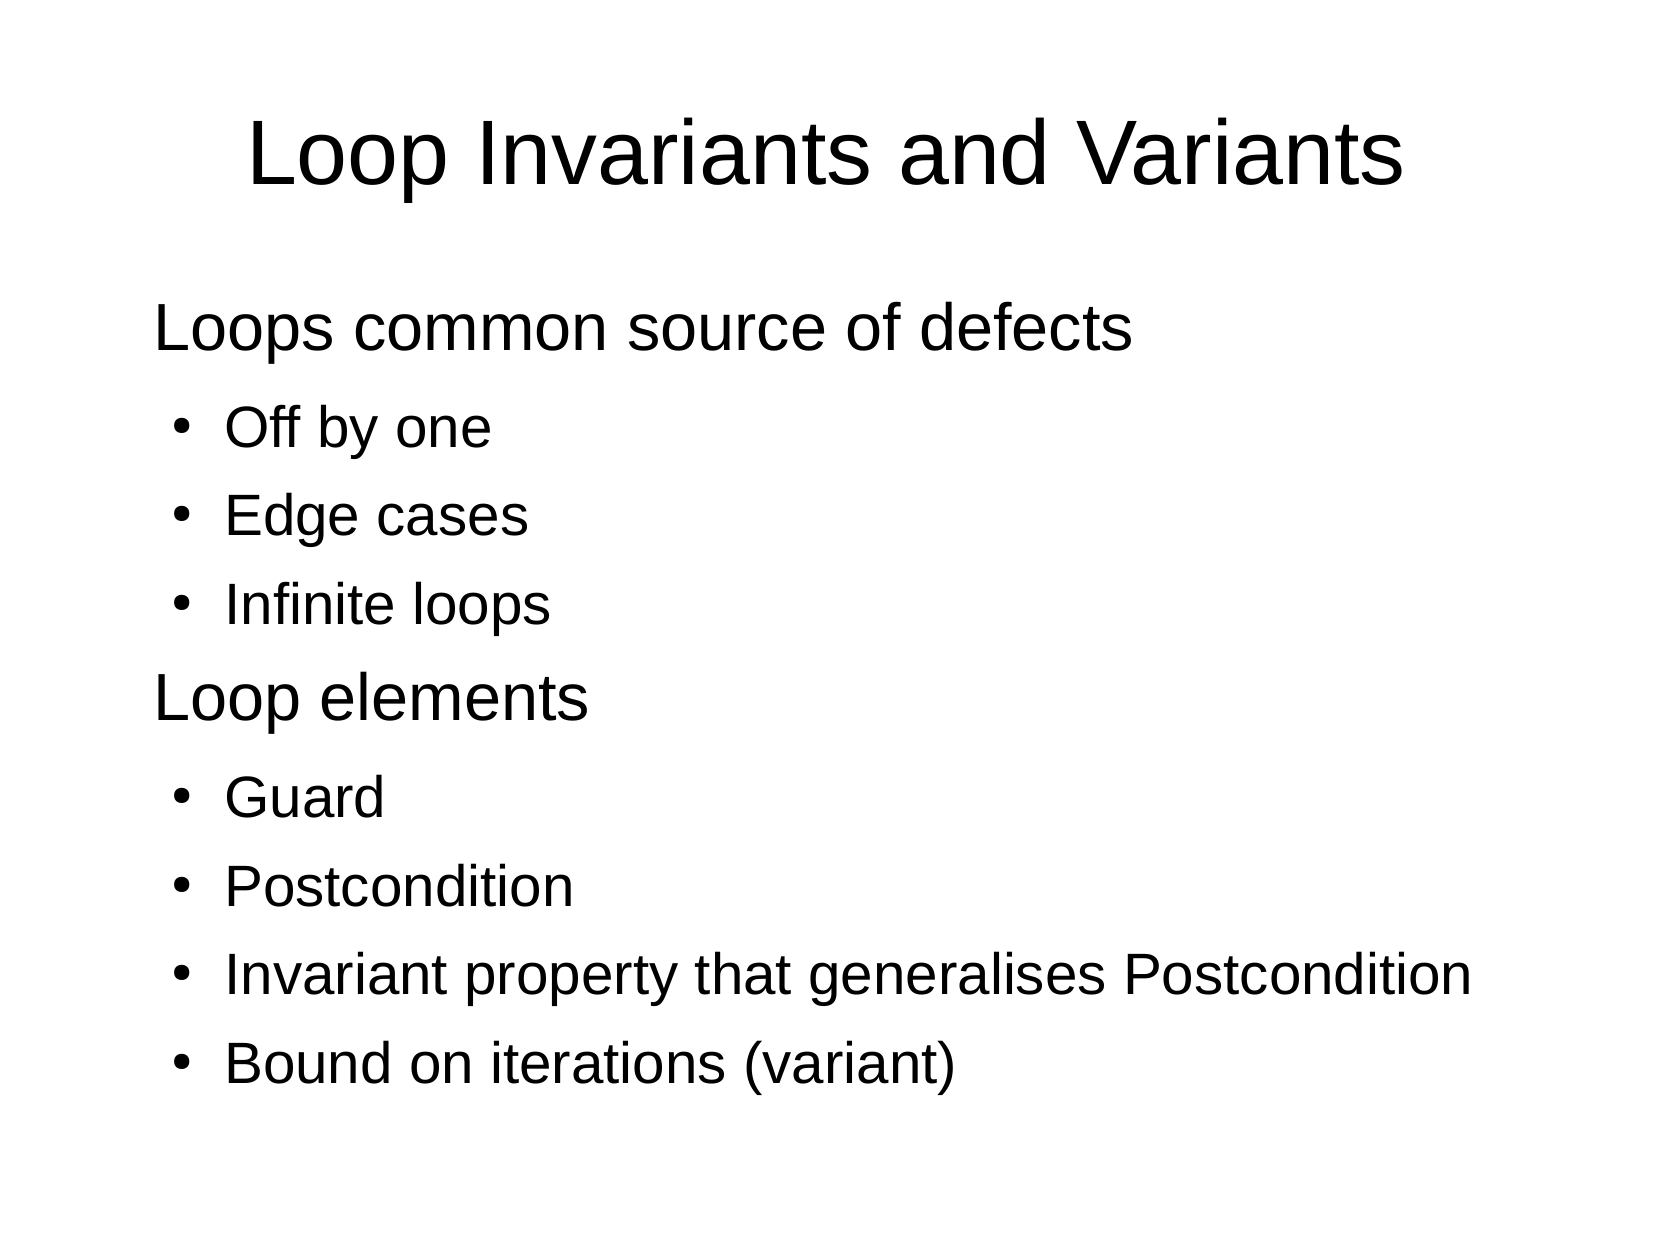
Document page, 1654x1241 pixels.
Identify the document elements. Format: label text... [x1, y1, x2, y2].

title Loop Invariants and Variants [82, 56, 1571, 250]
list Loops common source of defects Off by one Edge cases Infinite loops Loop elements Guard Postcondition Invariant property that generalises Postcondition Bound on iterations (variant) [82, 290, 1571, 1095]
